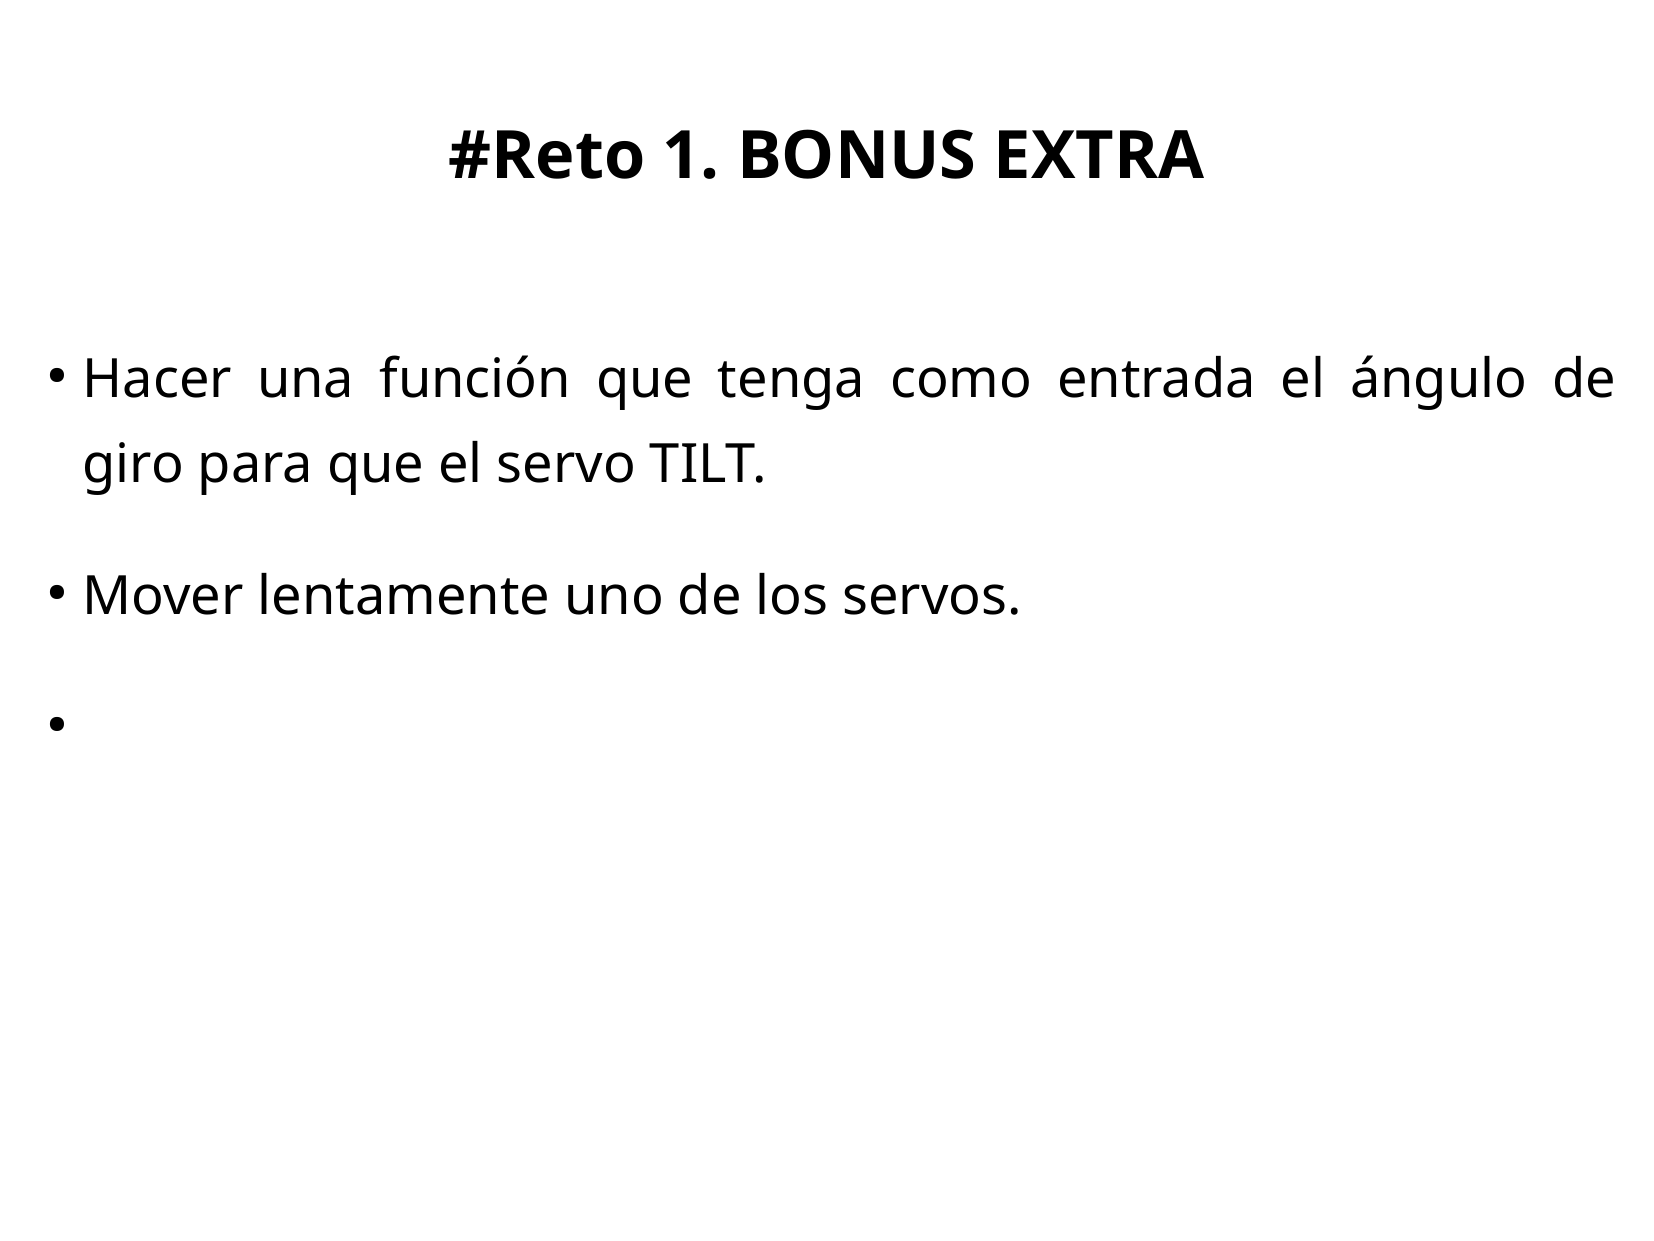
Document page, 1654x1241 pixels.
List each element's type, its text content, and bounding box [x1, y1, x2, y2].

text_box Hacer una función que tenga como entrada el ángulo de giro para que el servo TILT. Mover lentamente uno de los servos. [47, 328, 1619, 1027]
title #Reto 1. BONUS EXTRA [82, 49, 1571, 257]
